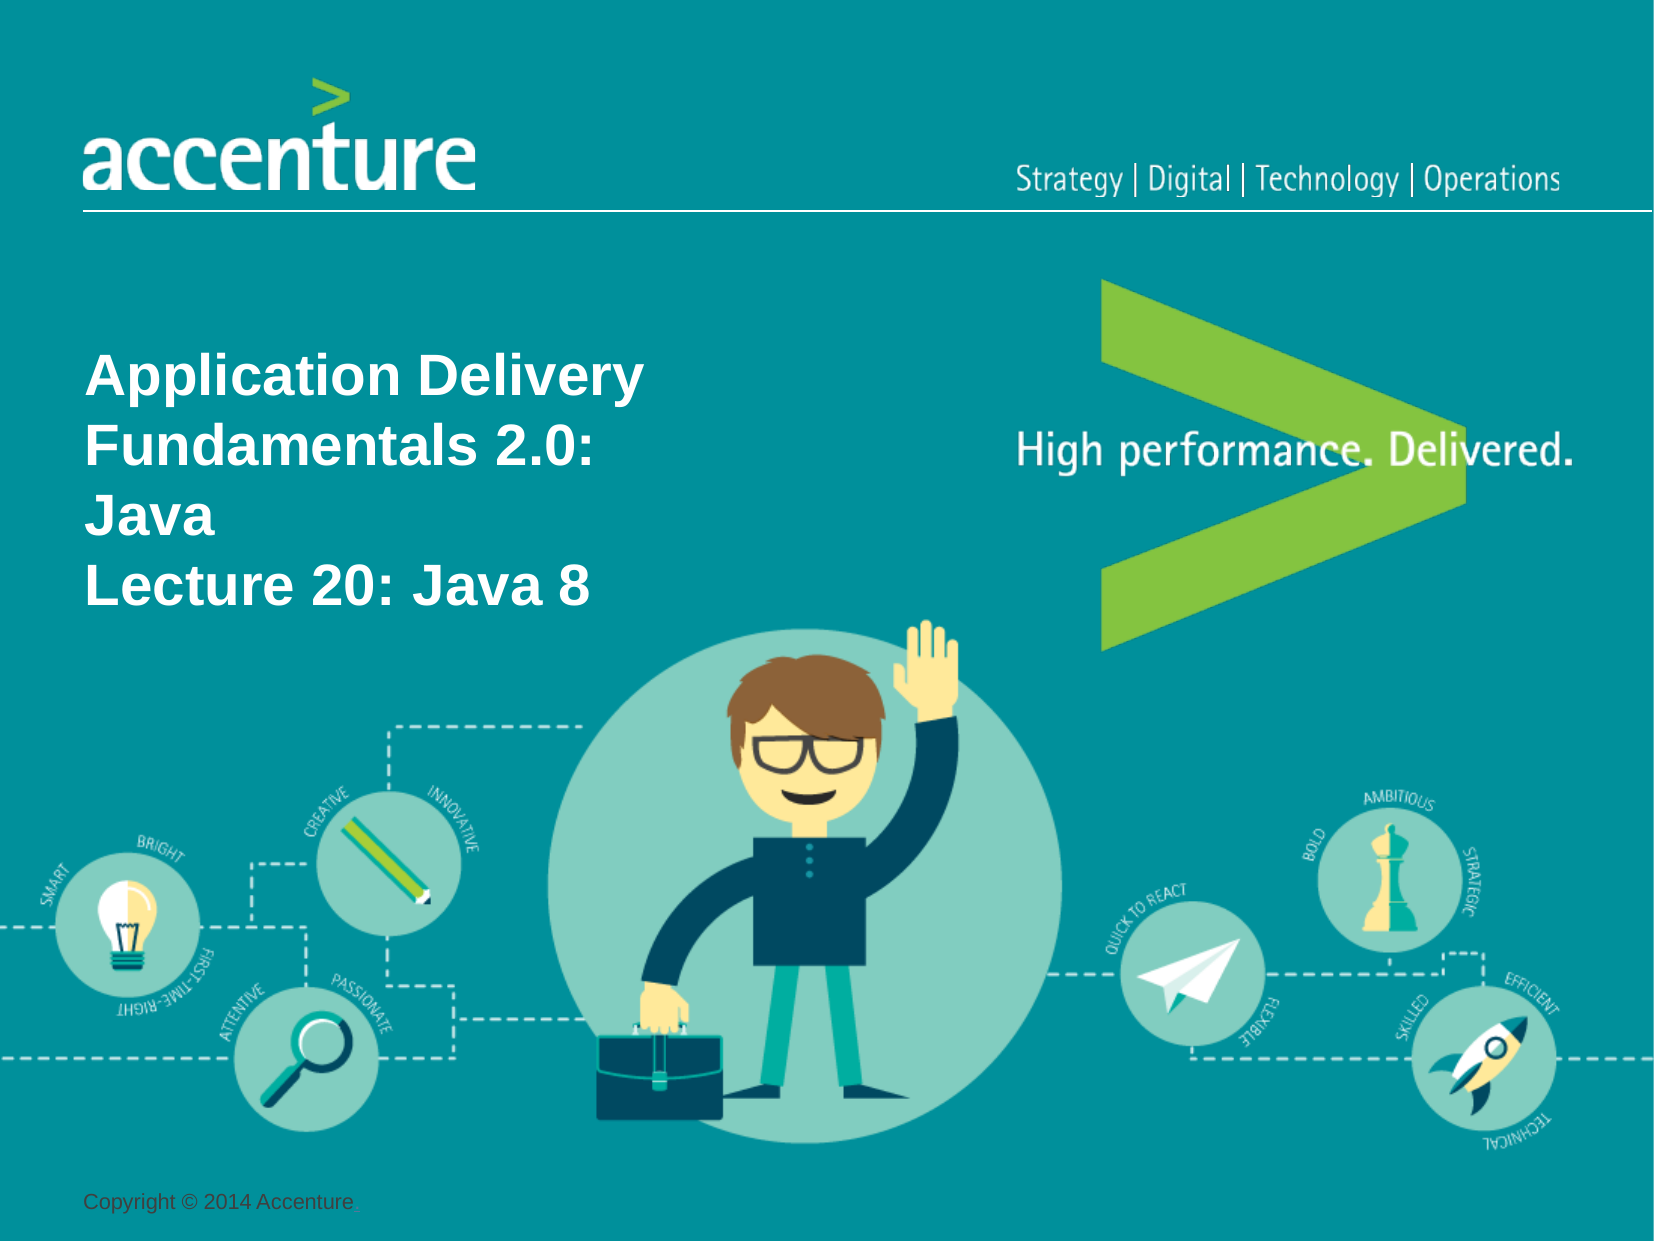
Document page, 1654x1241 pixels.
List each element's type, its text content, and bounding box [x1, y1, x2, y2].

title Application Delivery Fundamentals 2.0: Java Lecture 20: Java 8 [84, 329, 747, 434]
picture [0, 0, 1654, 1241]
